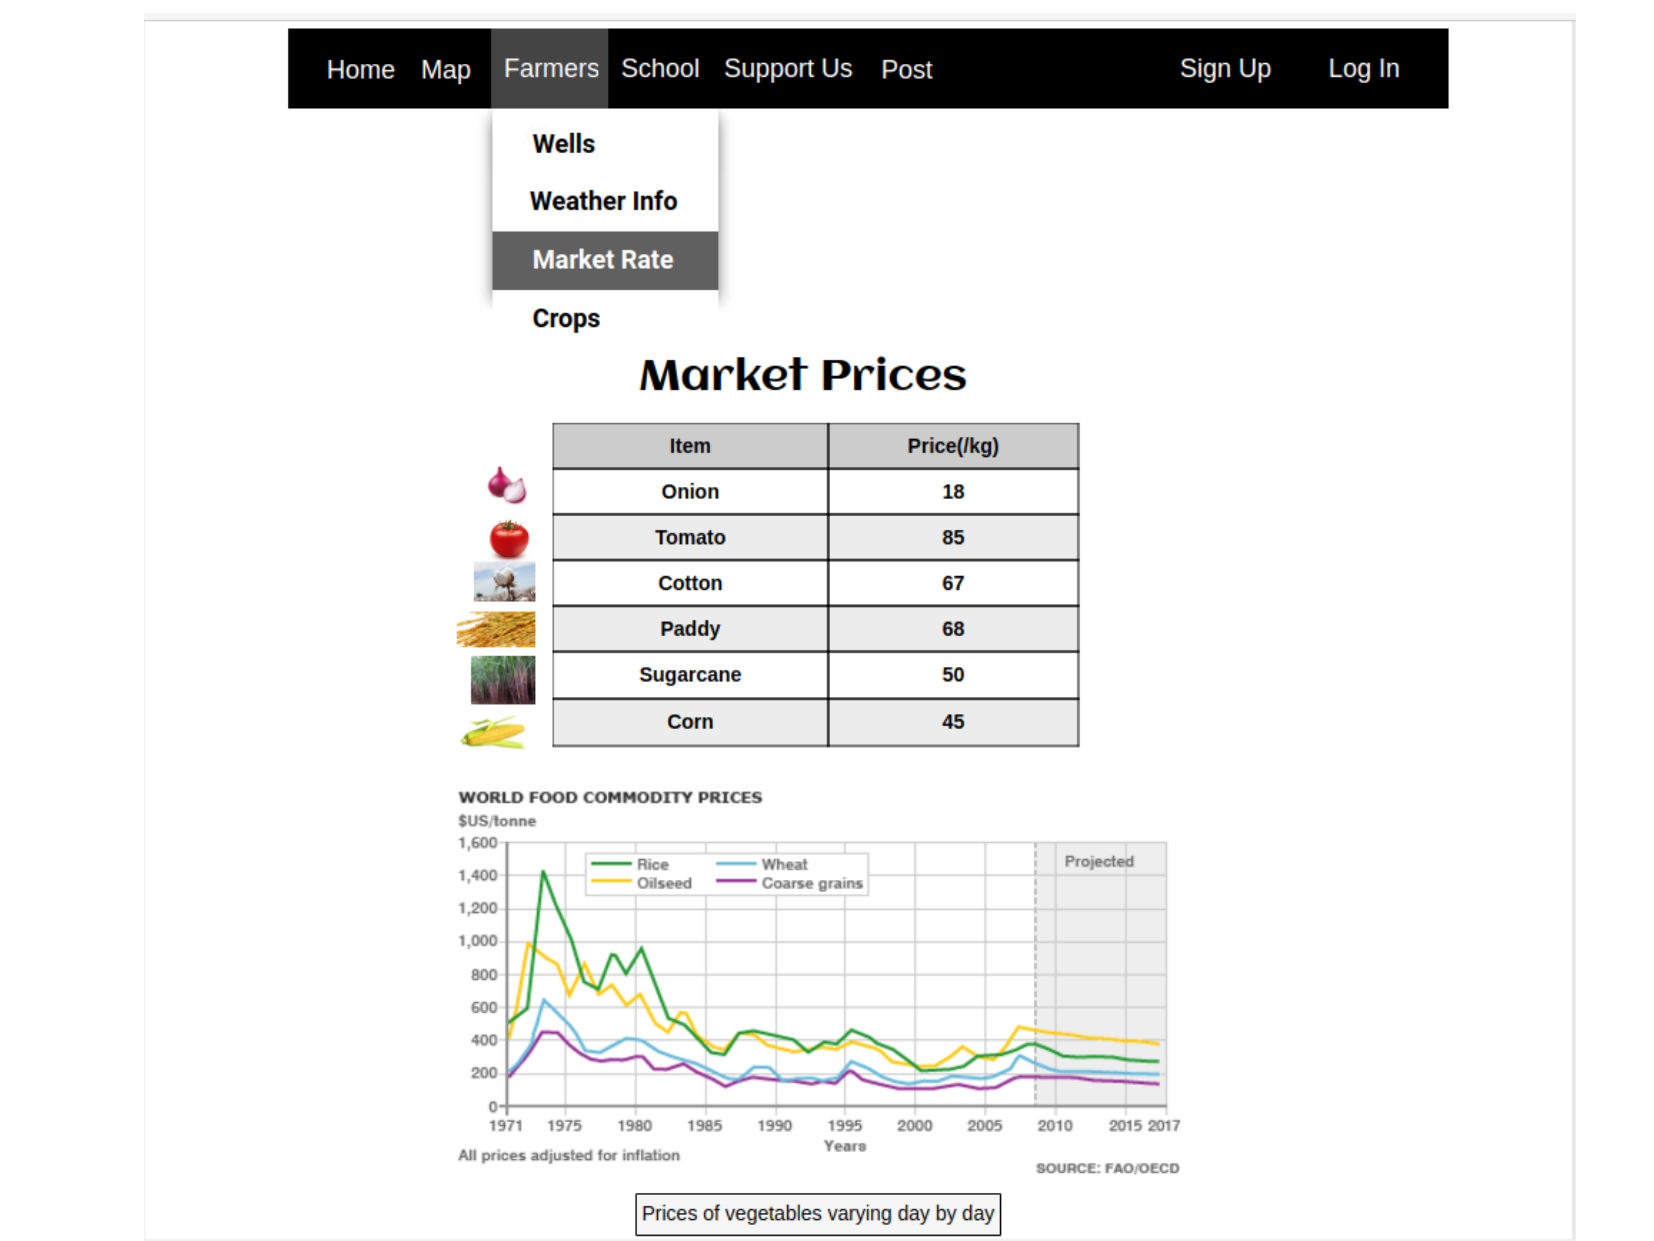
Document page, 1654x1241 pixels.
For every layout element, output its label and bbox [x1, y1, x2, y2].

picture [144, 13, 1576, 1241]
